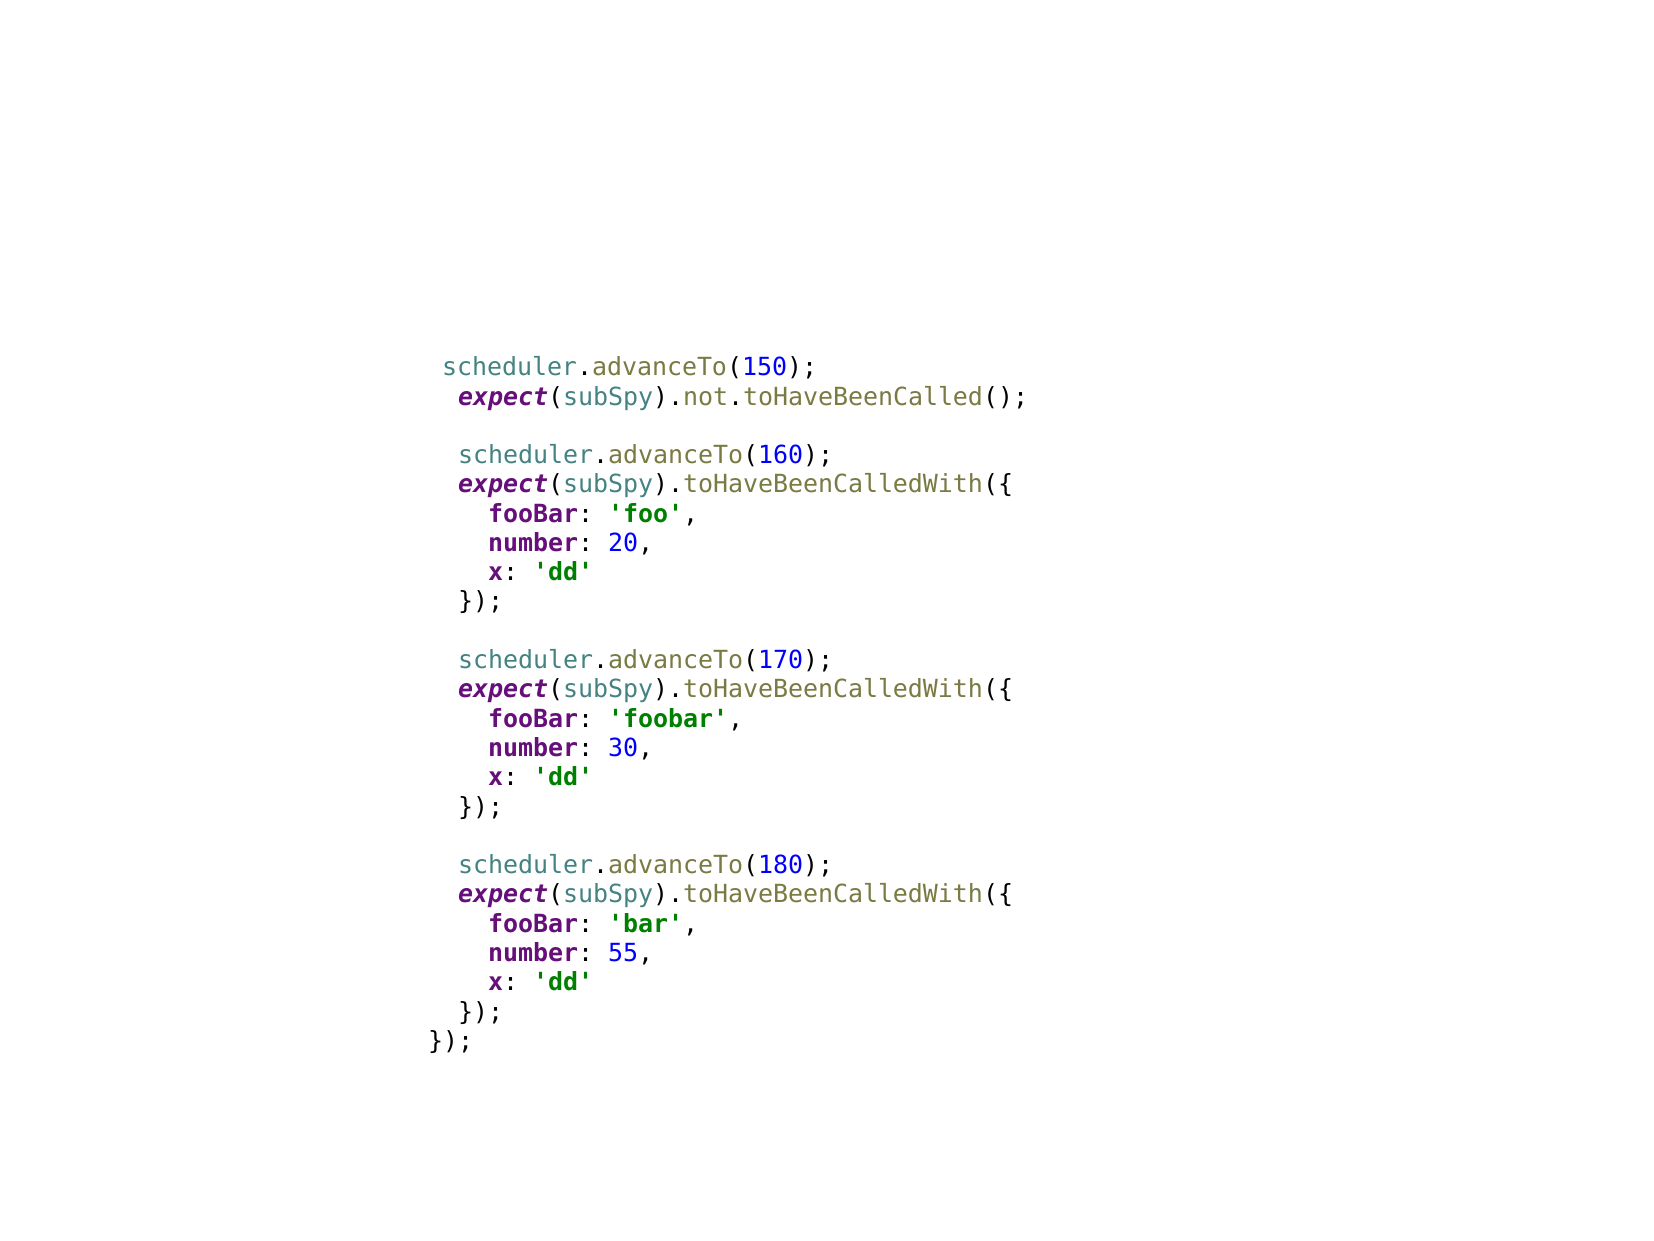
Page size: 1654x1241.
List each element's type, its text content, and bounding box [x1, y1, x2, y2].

text_box scheduler.advanceTo(150); expect(subSpy).not.toHaveBeenCalled(); scheduler.advanceTo(160); expect(subSpy).toHaveBeenCalledWith({ fooBar: 'foo', number: 20, x: 'dd' }); scheduler.advanceTo(170); expect(subSpy).toHaveBeenCalledWith({ fooBar: 'foobar', number: 30, x: 'dd' }); scheduler.advanceTo(180); expect(subSpy).toHaveBeenCalledWith({ fooBar: 'bar', number: 55, x: 'dd' }); }); [413, 317, 1044, 1063]
